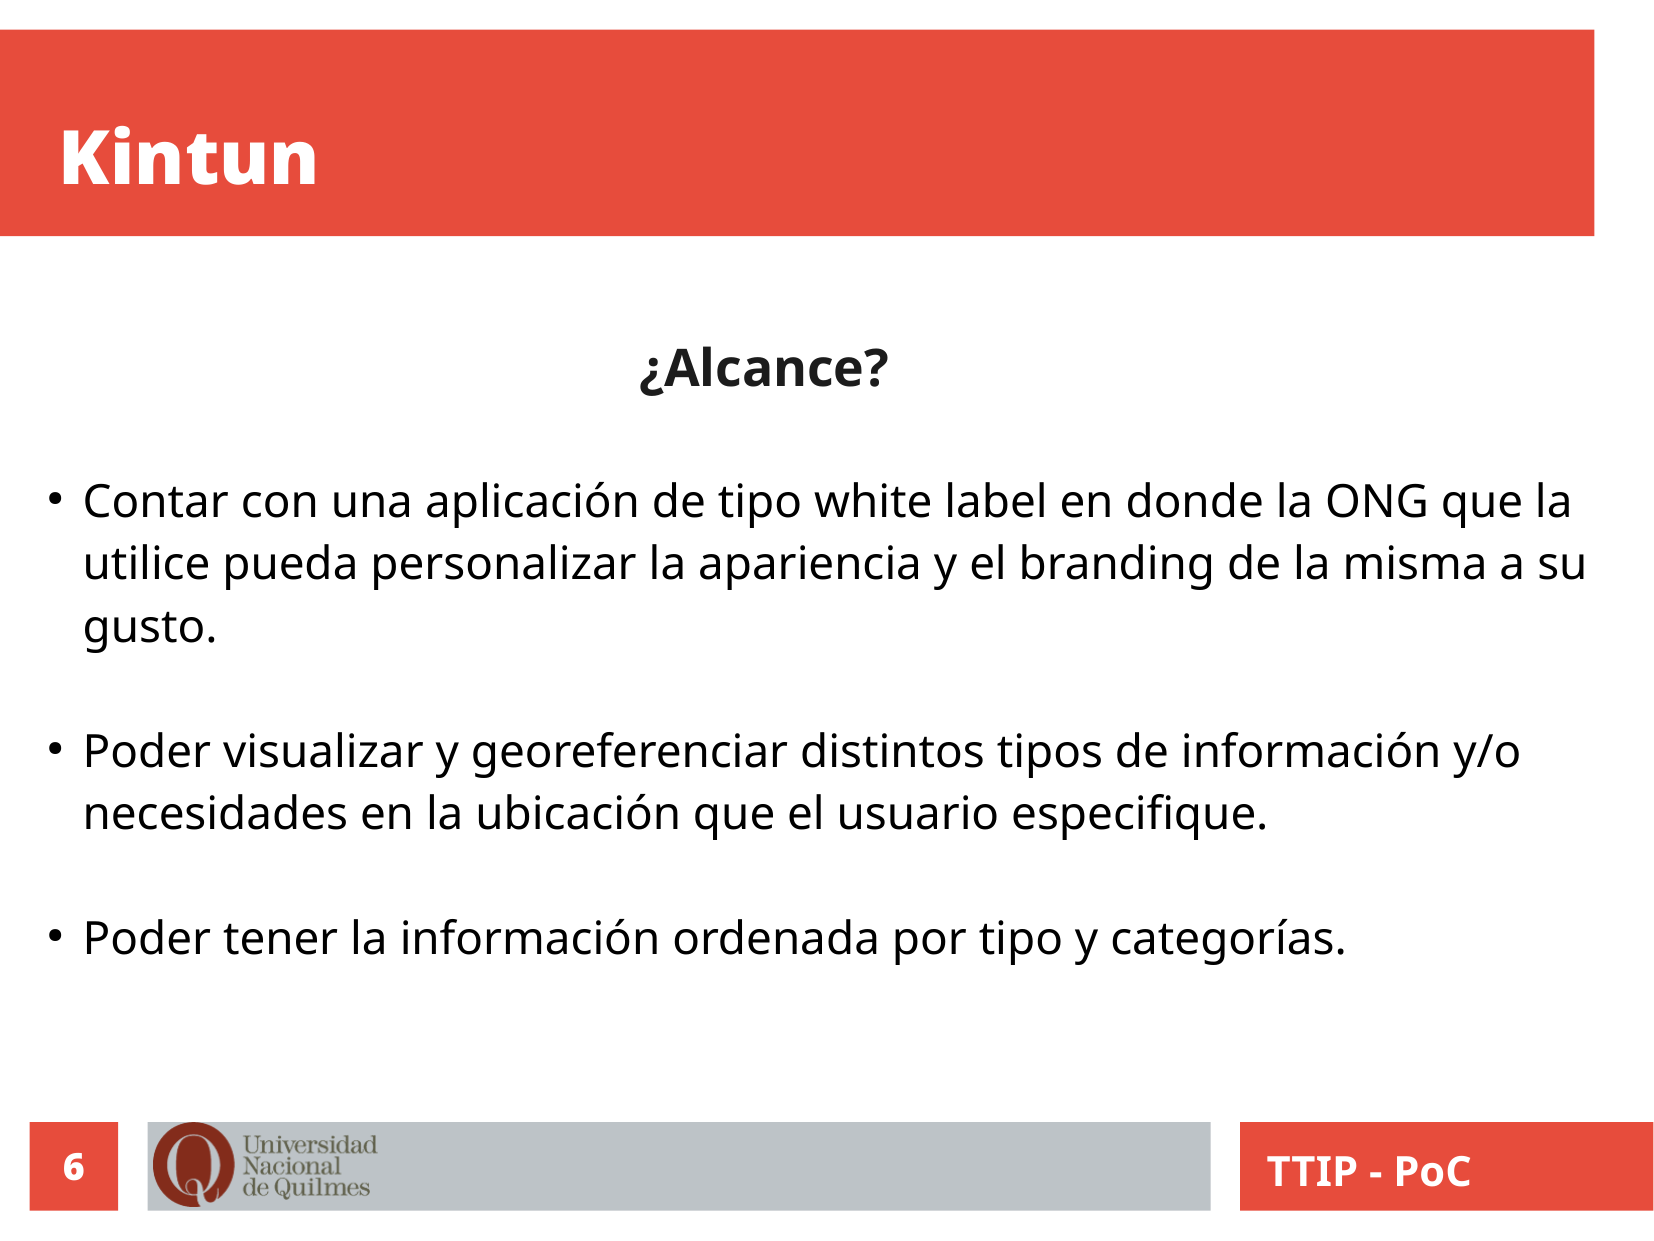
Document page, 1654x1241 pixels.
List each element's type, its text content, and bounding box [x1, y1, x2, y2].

list ¿Alcance? [639, 330, 1015, 402]
text_box TTIP - PoC [1251, 1133, 1548, 1200]
picture [153, 1122, 378, 1207]
title Kintun [59, 59, 1595, 207]
text_box Contar con una aplicación de tipo white label en donde la ONG que la utilice pueda personalizar la apariencia y el branding de la misma a su gusto. Poder visualizar y georeferenciar distintos tipos de información y/o necesidades en la ubicación que el usuario especifique. Poder tener la información ordenada por tipo y categorías. [32, 460, 1630, 1021]
